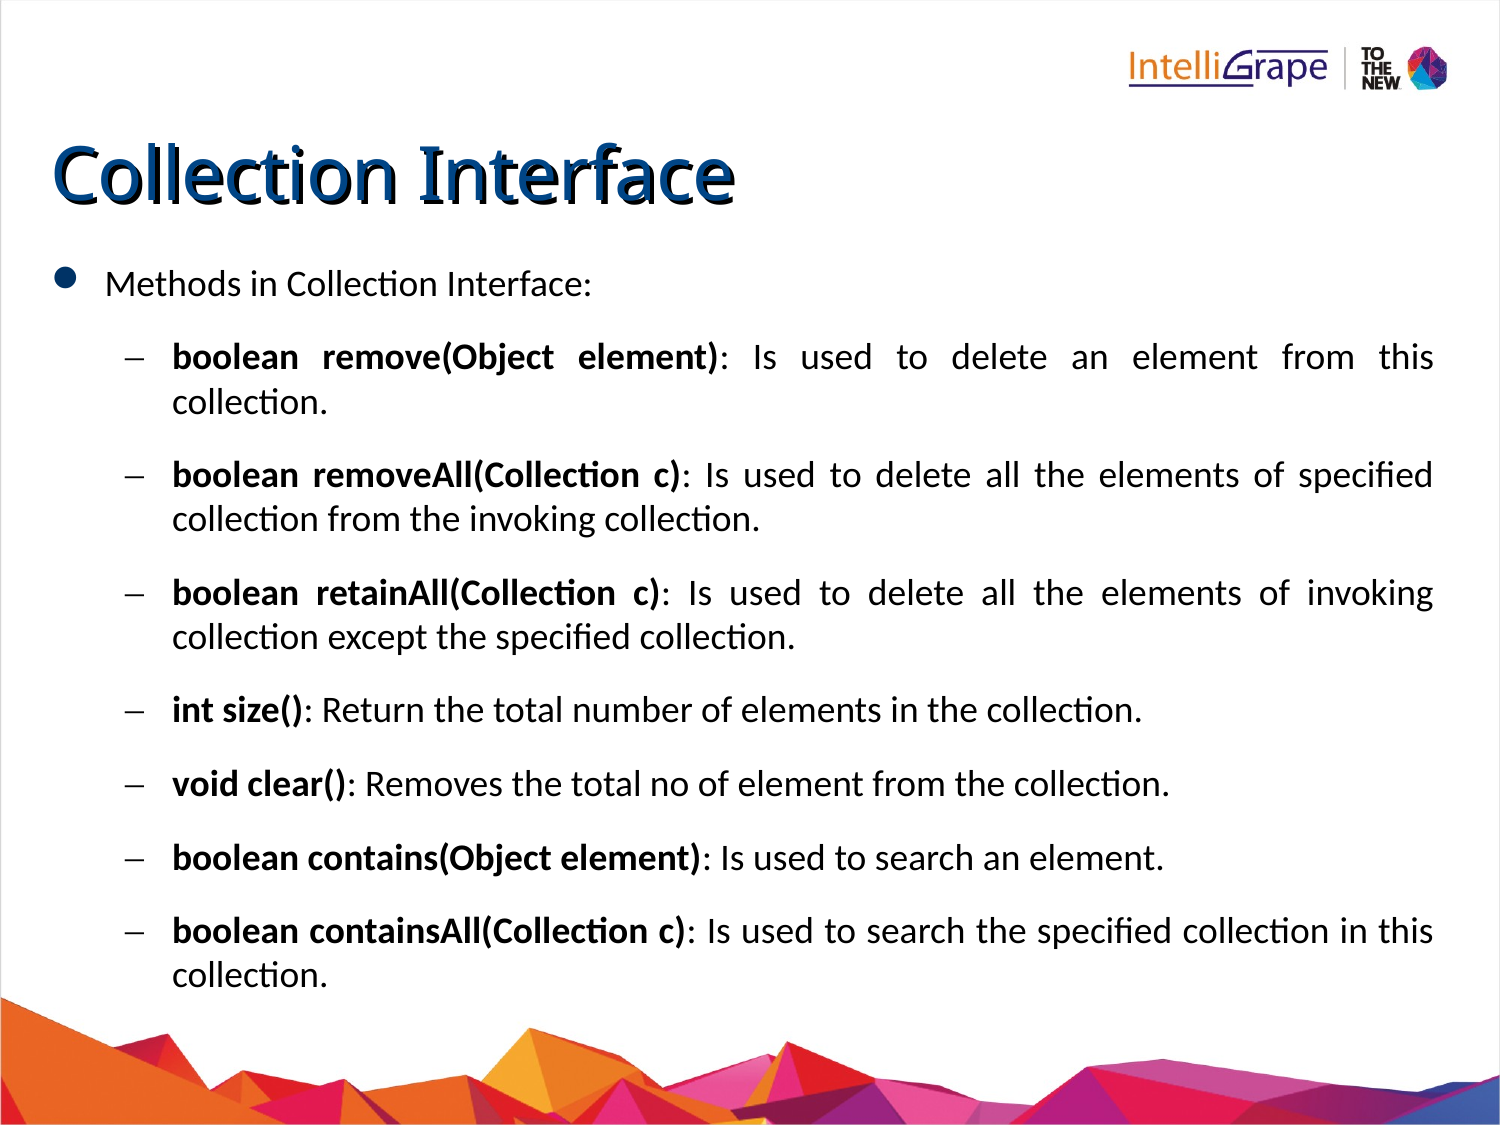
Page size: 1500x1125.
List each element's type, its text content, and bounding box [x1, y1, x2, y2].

picture [0, 0, 1500, 1125]
text_box Methods in Collection Interface: boolean remove(Object element): Is used to delete an element from this collection. boolean removeAll(Collection c): Is used to delete all the elements of specified collection from the invoking collection. boolean retainAll(Collection c): Is used to delete all the elements of invoking collection except the specified collection. int size(): Return the total number of elements in the collection. void clear(): Removes the total no of element from the collection. boolean contains(Object element): Is used to search an element. boolean containsAll(Collection c): Is used to search the specified collection in this collection. [35, 253, 1450, 1125]
text_box Collection Interface [35, 118, 1477, 234]
